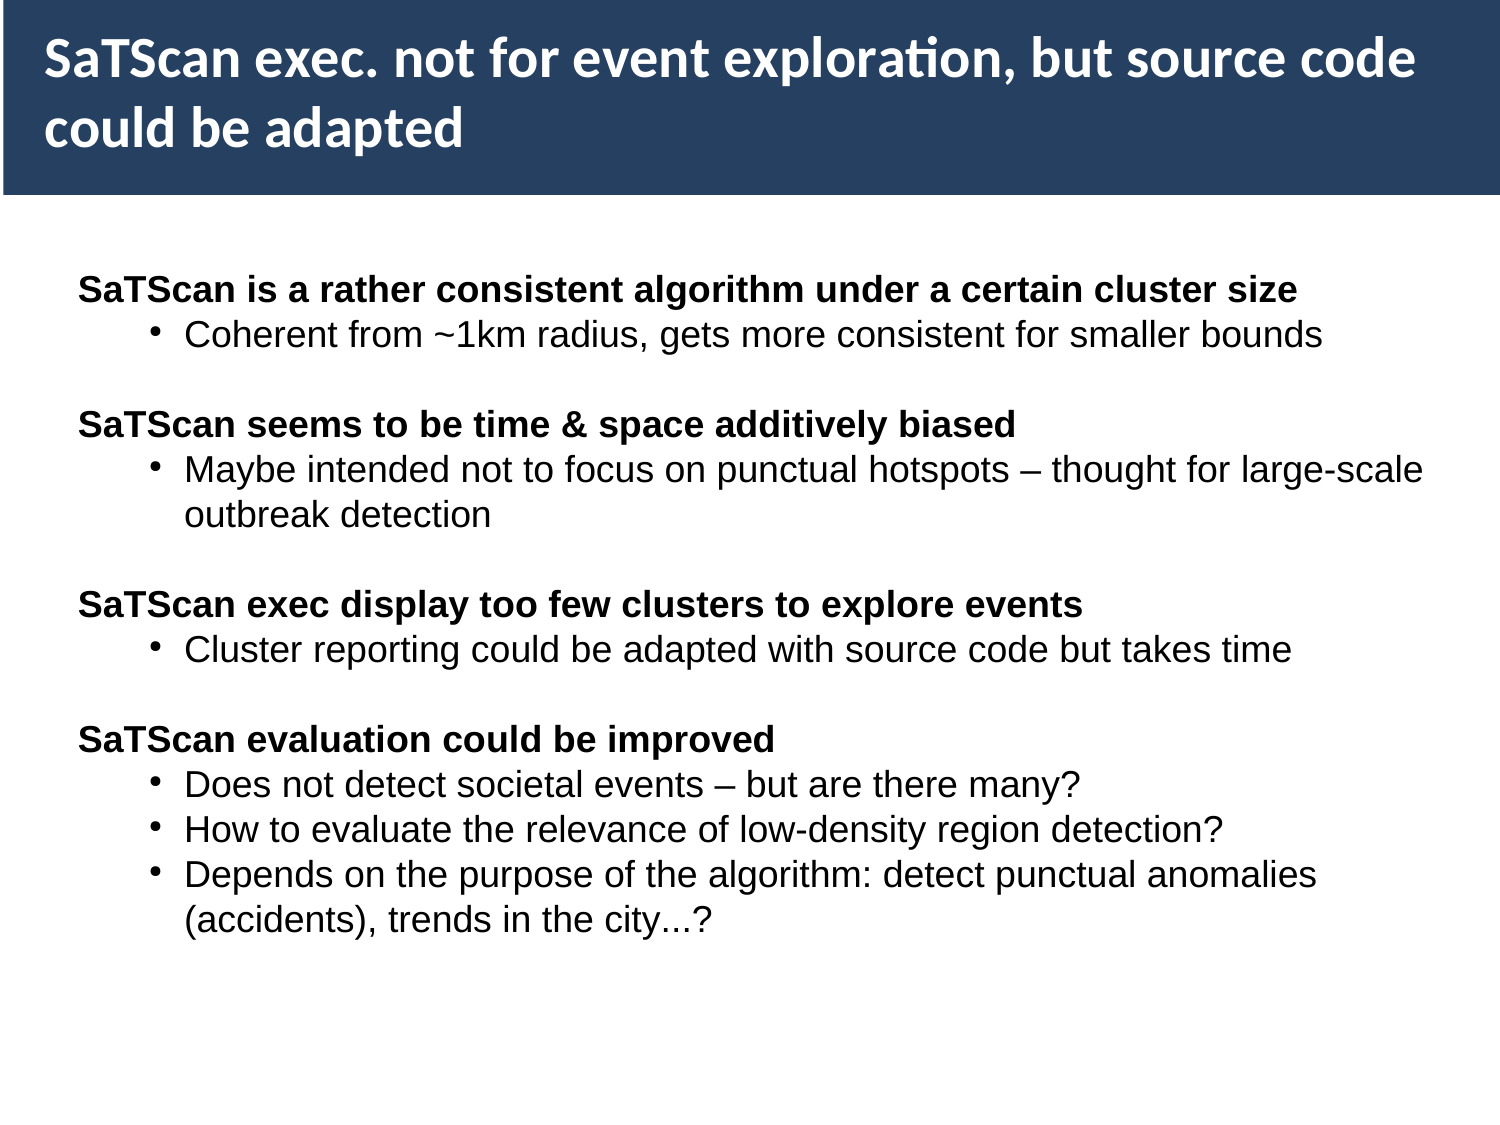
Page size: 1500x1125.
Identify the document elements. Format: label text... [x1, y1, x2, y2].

text_box [442, 124, 454, 142]
text_box [3, 0, 1500, 195]
text_box [201, 124, 212, 142]
text_box [301, 124, 313, 142]
text_box [154, 124, 166, 142]
text_box SaTScan is a rather consistent algorithm under a certain cluster size Coherent from ~1km radius, gets more consistent for smaller bounds SaTScan seems to be time & space additively biased Maybe intended not to focus on punctual hotspots – thought for large-scale outbreak detection SaTScan exec display too few clusters to explore events Cluster reporting could be adapted with source code but takes time SaTScan evaluation could be improved Does not detect societal events – but are there many? How to evaluate the relevance of low-density region detection? Depends on the purpose of the algorithm: detect punctual anomalies (accidents), trends in the city...? [63, 257, 1465, 1068]
text_box SaTScan exec. not for event exploration, but source code could be adapted [30, 11, 1500, 107]
